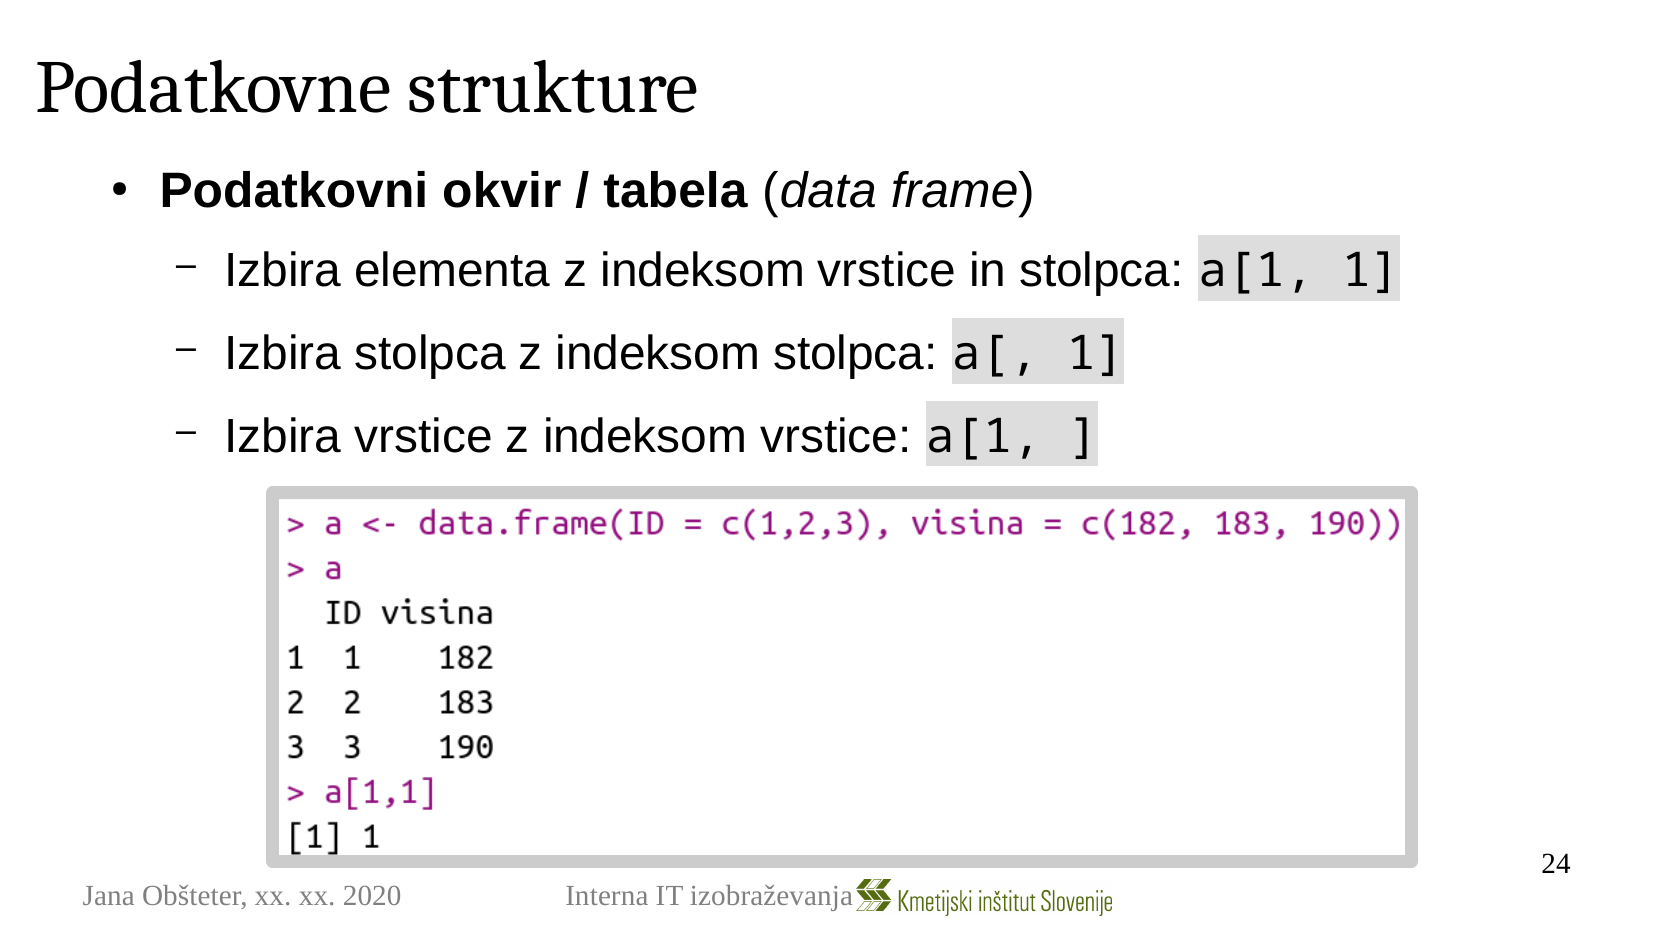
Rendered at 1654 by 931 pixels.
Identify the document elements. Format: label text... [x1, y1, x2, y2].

title Podatkovne strukture [35, 21, 1524, 154]
picture [278, 498, 1406, 856]
list Podatkovni okvir / tabela (data frame) Izbira elementa z indeksom vrstice in stolpca: a[1, 1] Izbira stolpca z indeksom stolpca: a[, 1] Izbira vrstice z indeksom vrstice: a[1, ] [94, 153, 1642, 469]
picture [856, 879, 1112, 916]
